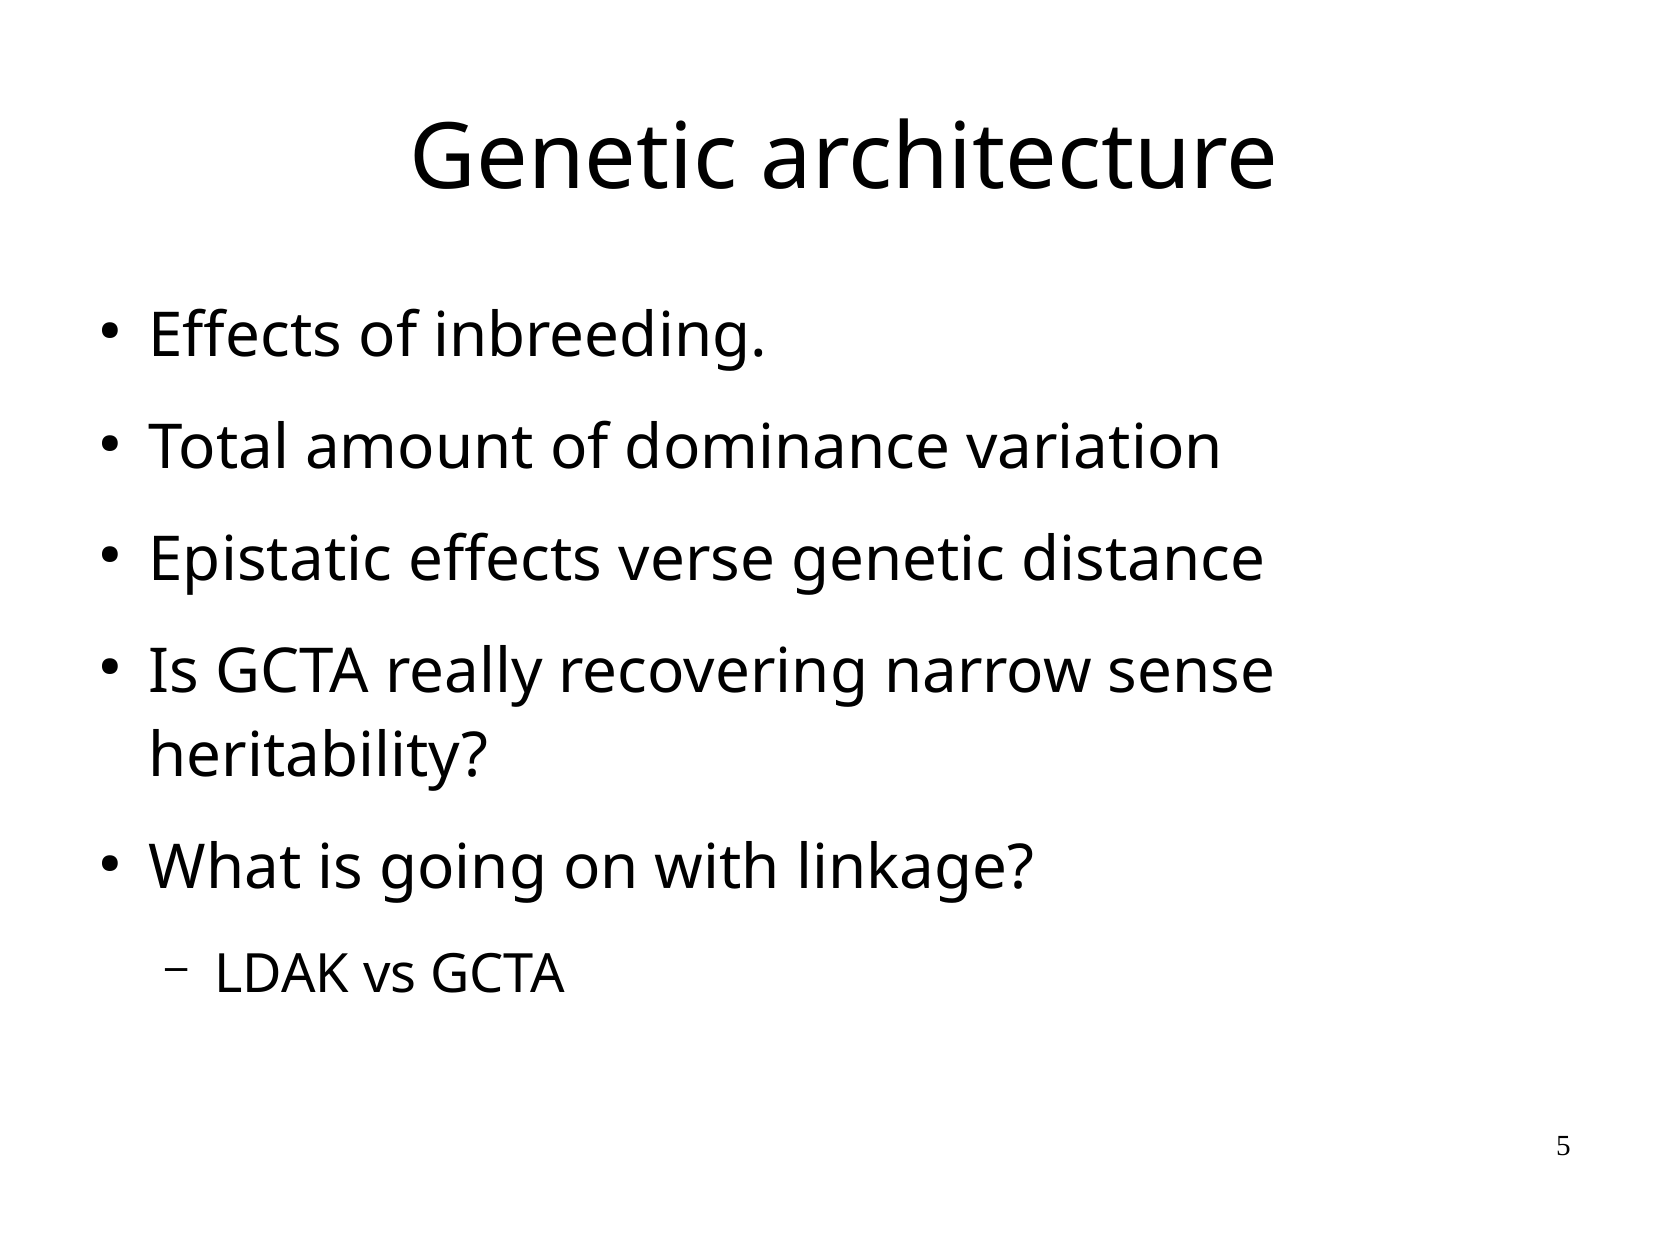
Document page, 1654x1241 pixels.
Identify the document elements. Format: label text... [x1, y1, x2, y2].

title Genetic architecture [82, 49, 1571, 257]
list Effects of inbreeding. Total amount of dominance variation Epistatic effects verse genetic distance Is GCTA really recovering narrow sense heritability? What is going on with linkage? LDAK vs GCTA [82, 290, 1571, 1010]
